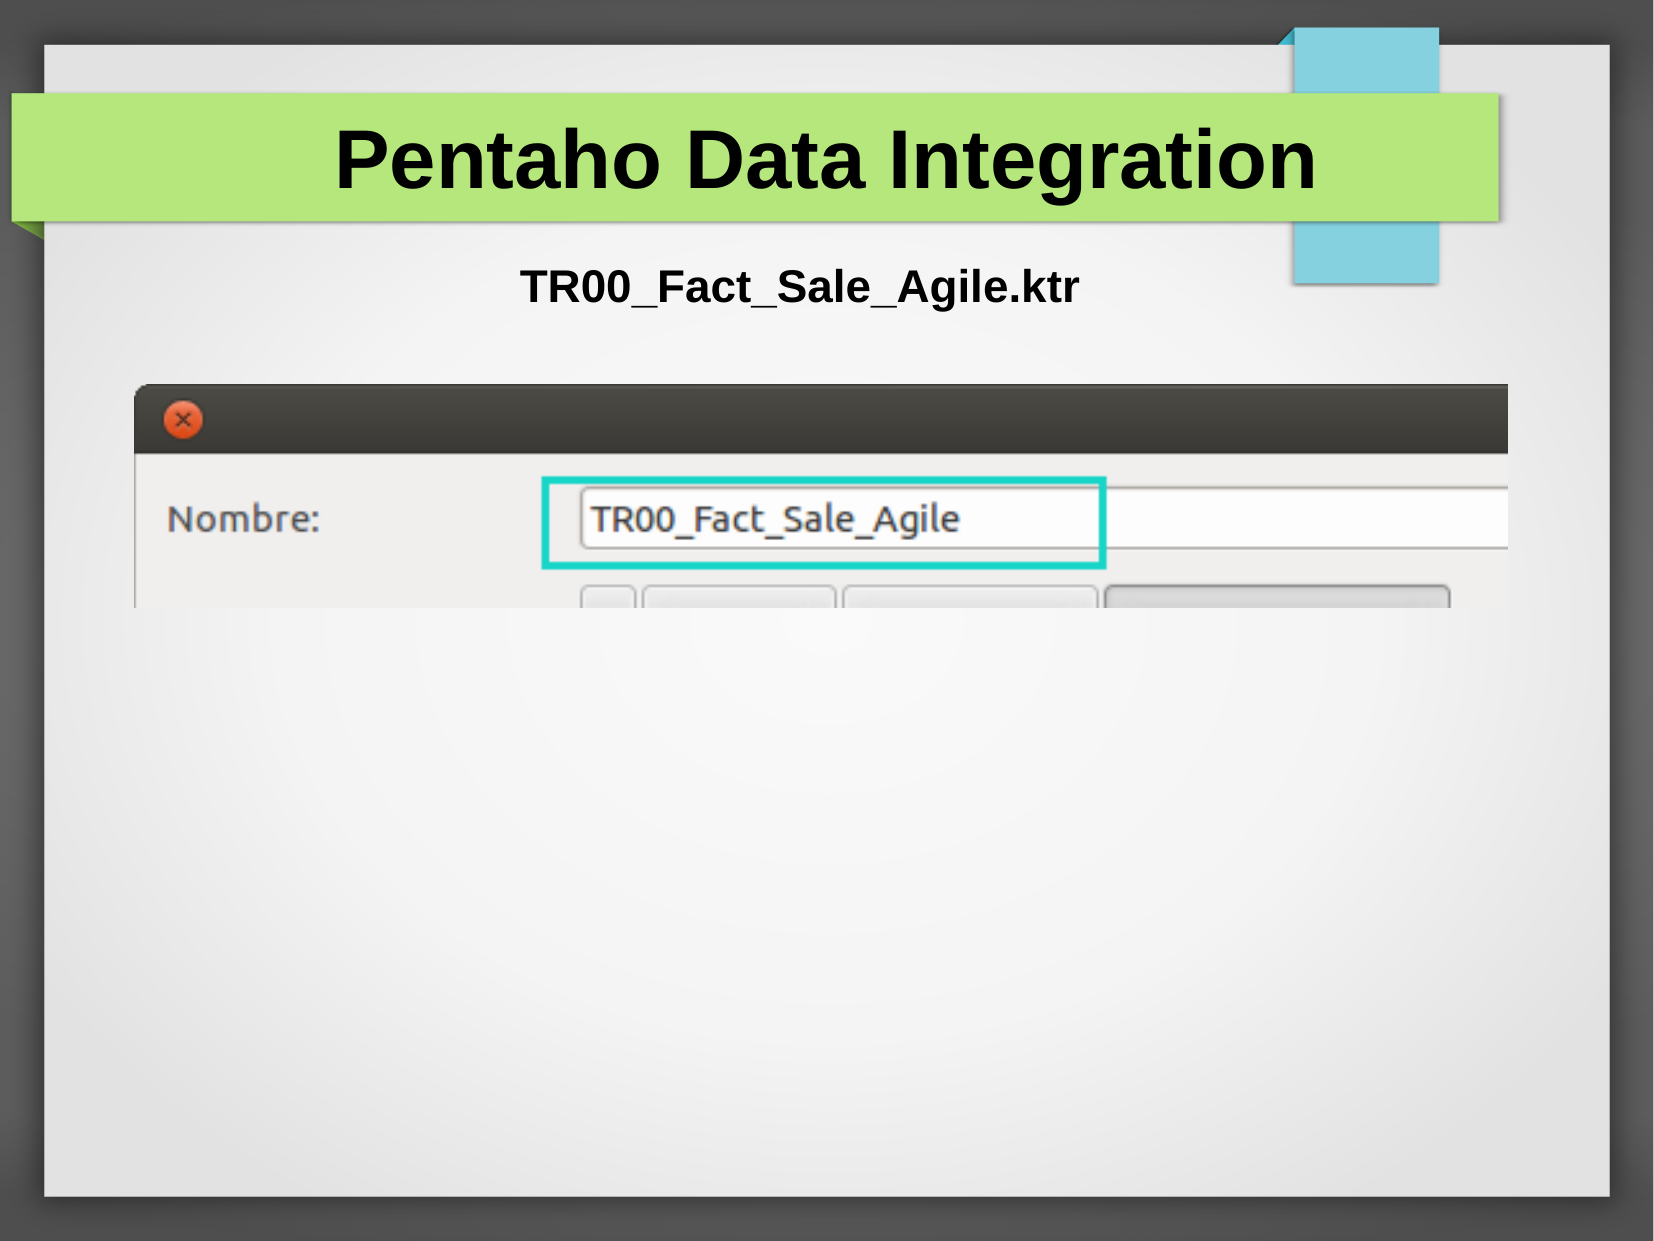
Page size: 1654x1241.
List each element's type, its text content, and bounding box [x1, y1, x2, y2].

text_box TR00_Fact_Sale_Agile.ktr [505, 253, 1095, 320]
title Pentaho Data Integration [70, 106, 1583, 213]
picture [0, 0, 1654, 1241]
